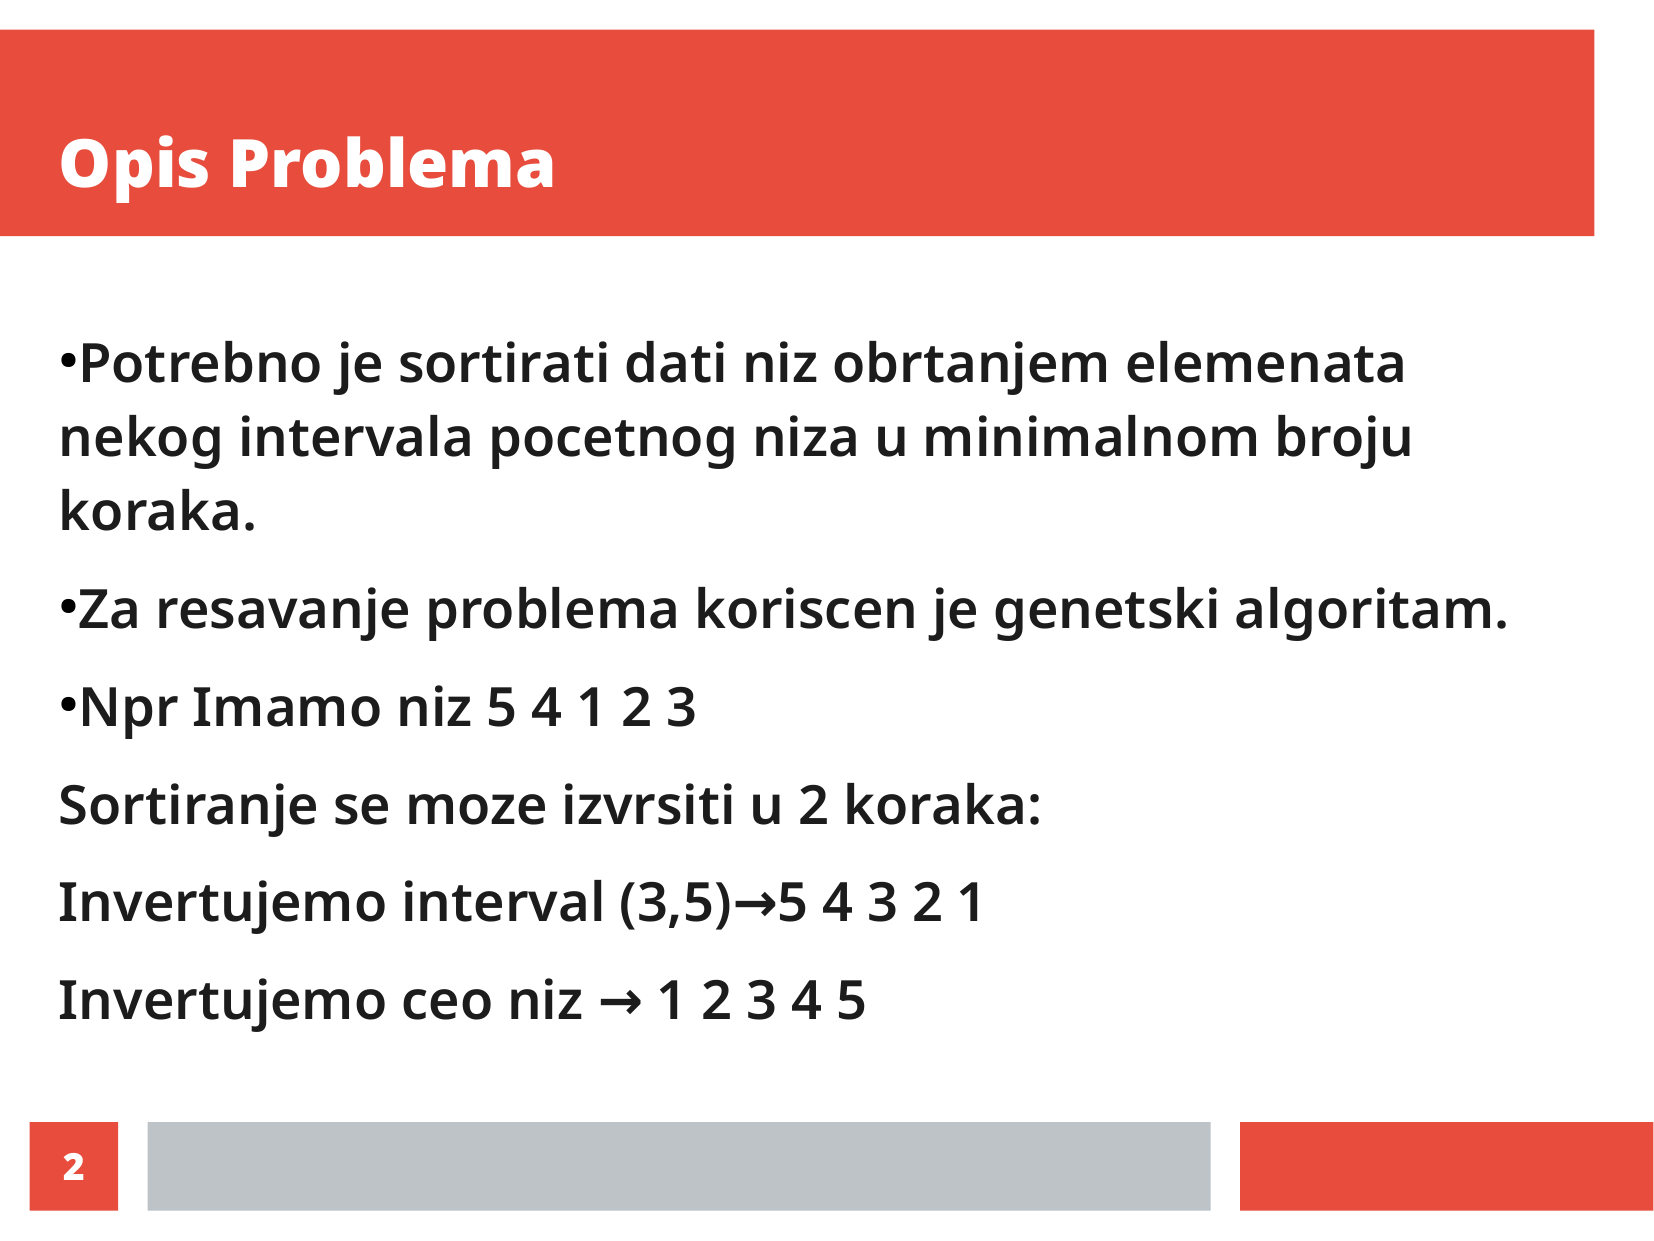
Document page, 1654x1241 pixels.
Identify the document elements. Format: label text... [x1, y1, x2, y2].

list Potrebno je sortirati dati niz obrtanjem elemenata nekog intervala pocetnog niza u minimalnom broju koraka. Za resavanje problema koriscen je genetski algoritam. Npr Imamo niz 5 4 1 2 3 Sortiranje se moze izvrsiti u 2 koraka: Invertujemo interval (3,5)→5 4 3 2 1 Invertujemo ceo niz → 1 2 3 4 5 [59, 324, 1565, 1093]
title Opis Problema [59, 59, 1595, 207]
